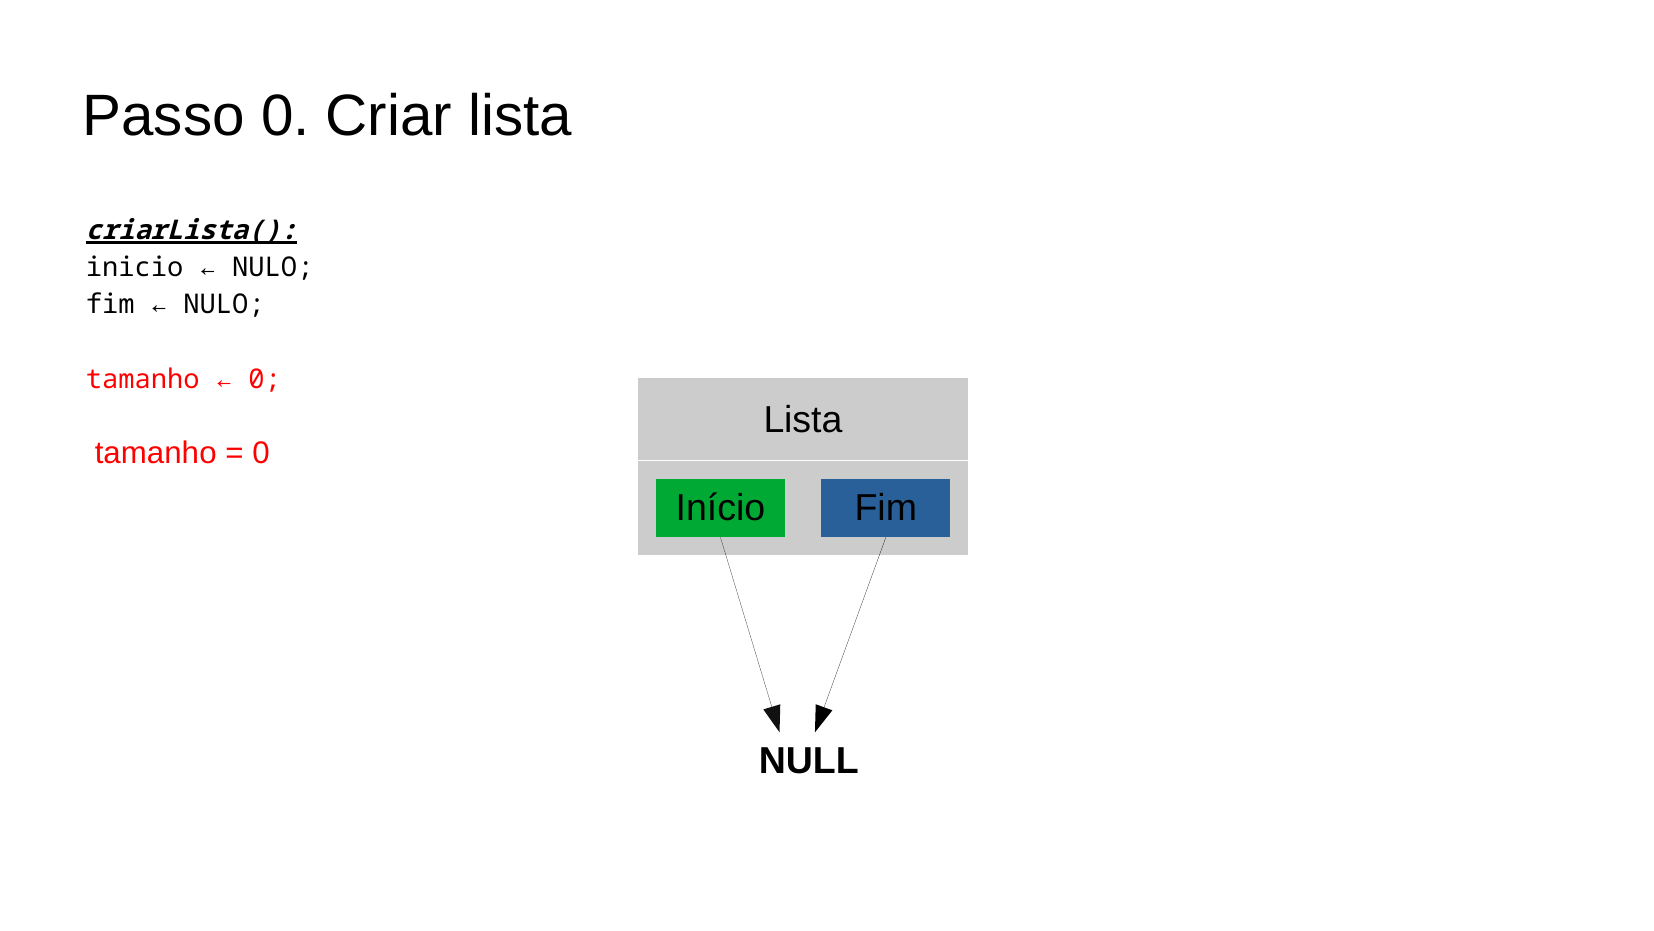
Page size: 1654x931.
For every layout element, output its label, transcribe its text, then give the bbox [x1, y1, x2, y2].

text_box [637, 460, 969, 556]
text_box Fim [820, 478, 951, 538]
title Passo 0. Criar lista [82, 37, 1571, 193]
text_box criarLista(): inicio ← NULO; fim ← NULO; tamanho ← 0; [70, 192, 501, 540]
text_box Lista [637, 377, 969, 460]
text_box NULL [744, 732, 874, 790]
text_box Início [655, 478, 786, 538]
text_box tamanho = 0 [80, 427, 286, 477]
